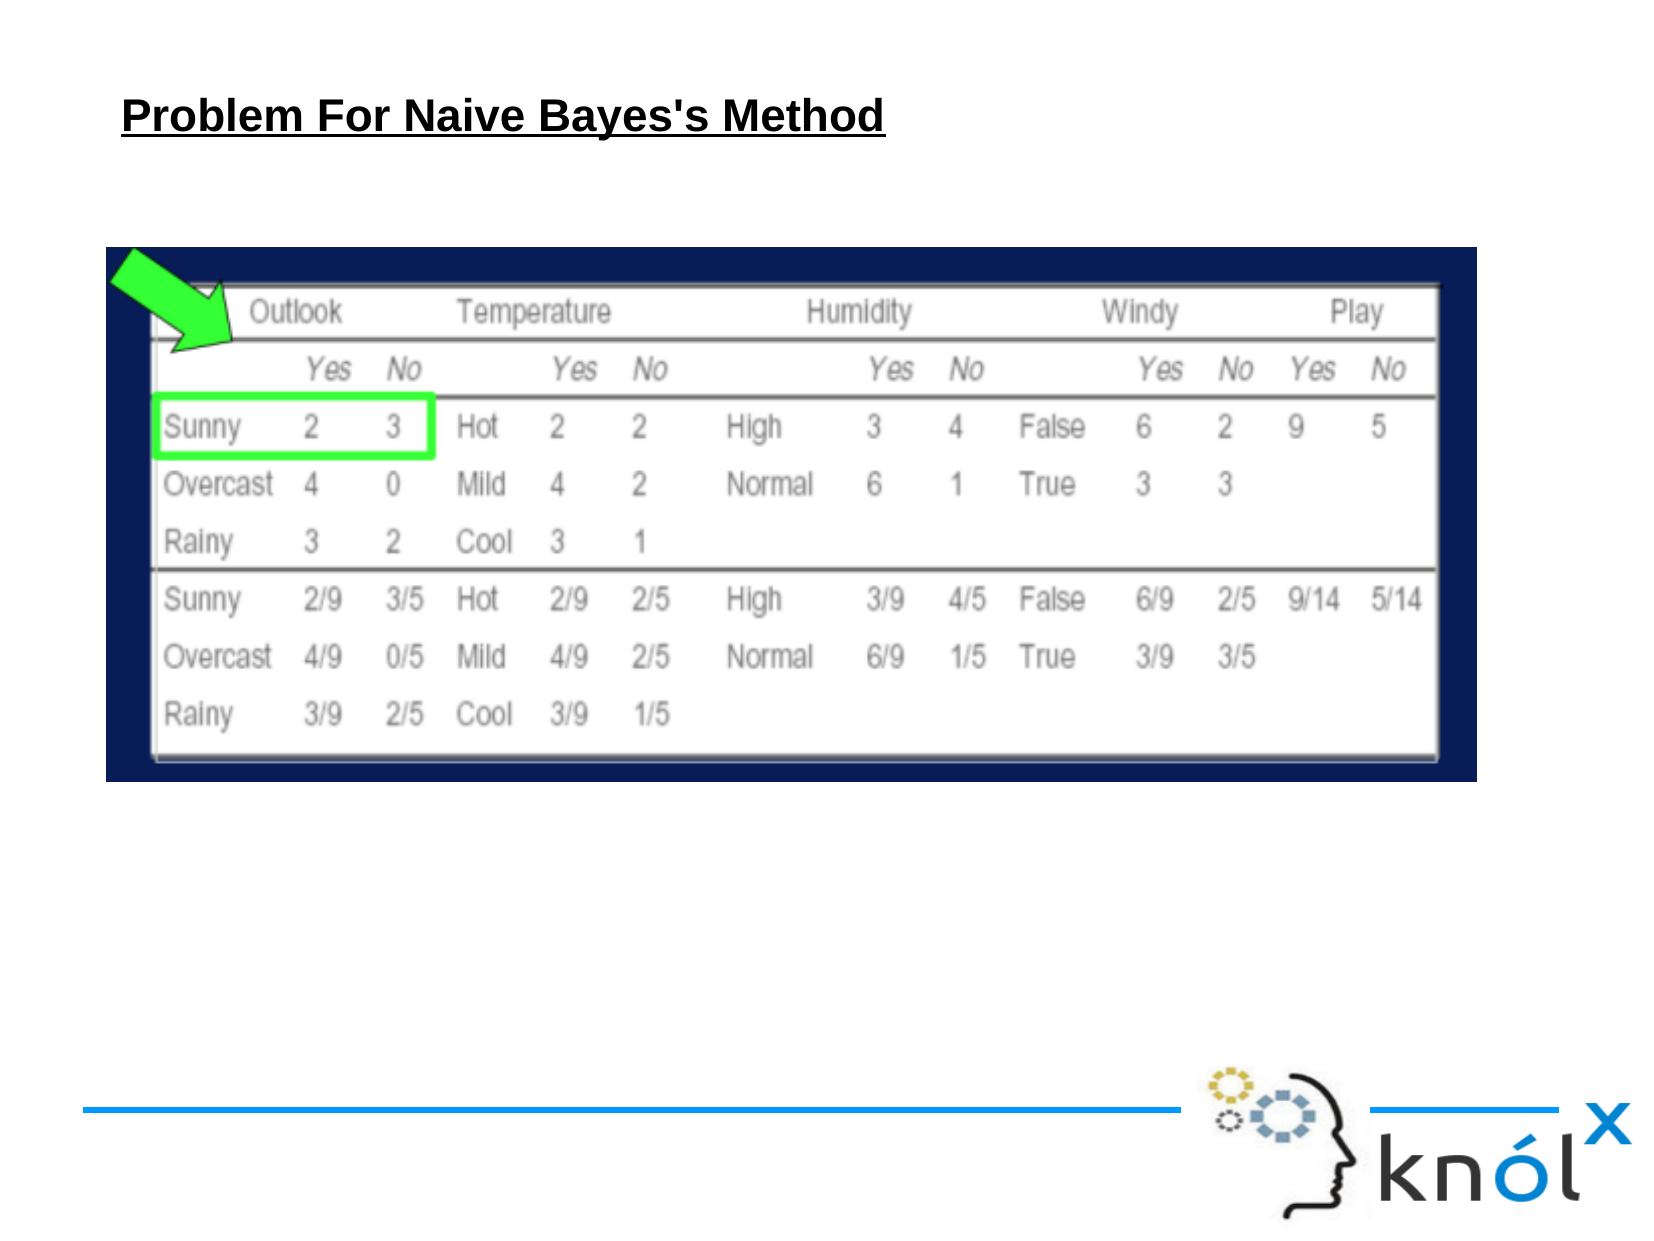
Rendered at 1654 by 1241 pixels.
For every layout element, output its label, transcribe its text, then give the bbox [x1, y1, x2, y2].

picture [1196, 1064, 1643, 1229]
text_box Problem For Naive Bayes's Method [106, 82, 1418, 149]
picture [106, 247, 1477, 782]
